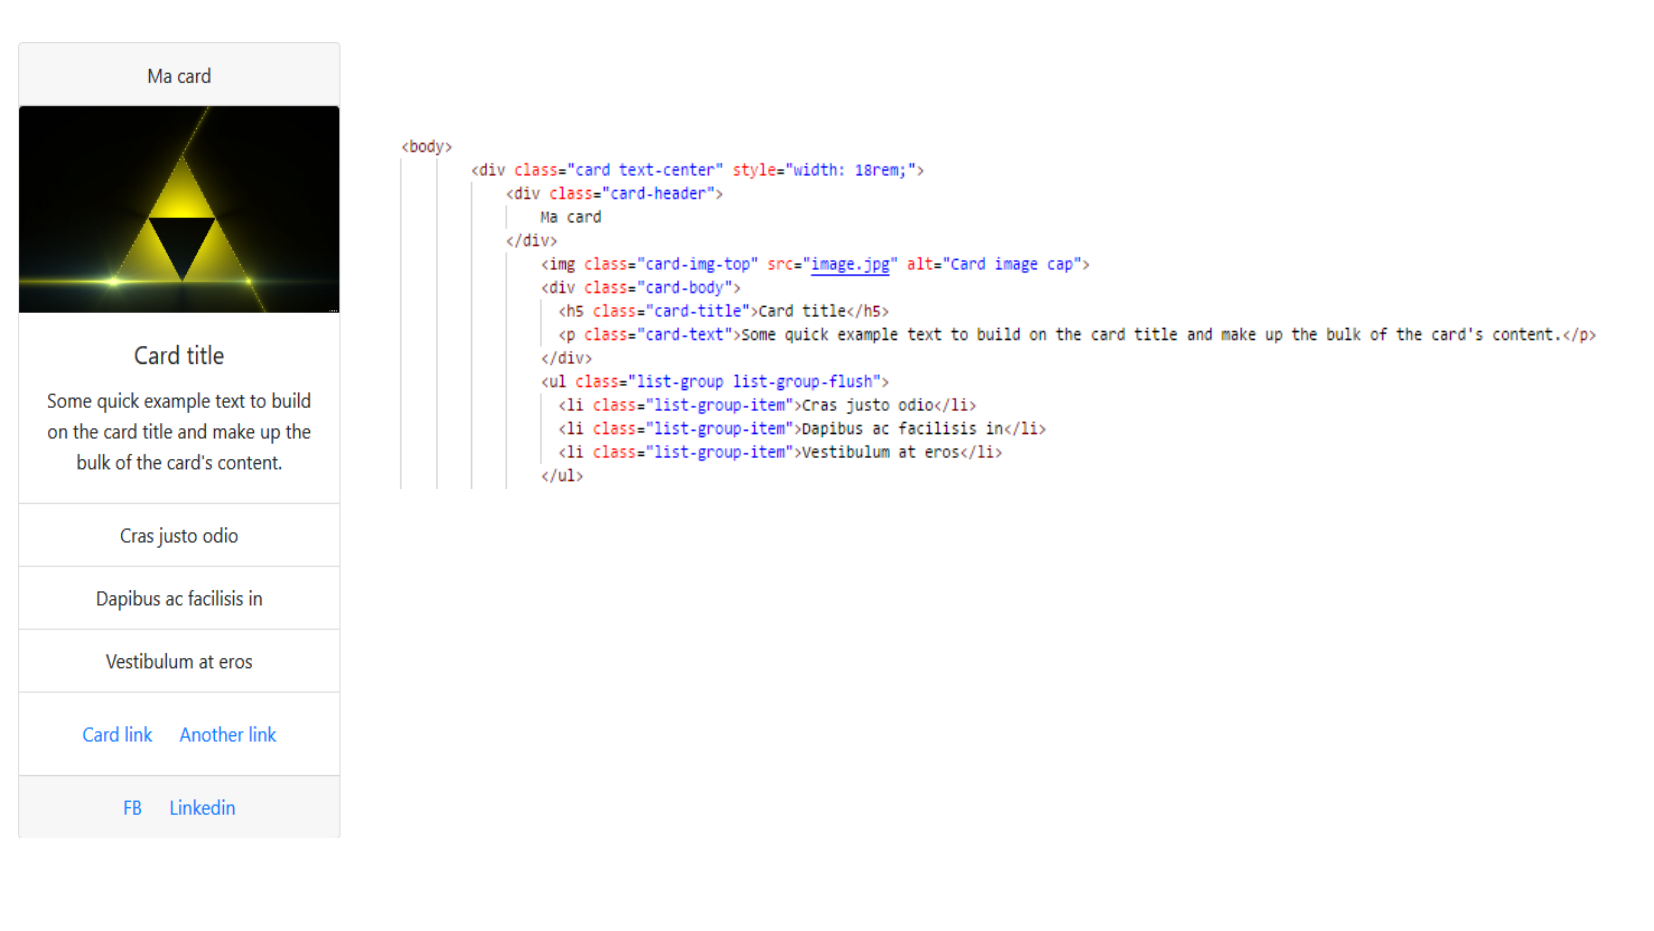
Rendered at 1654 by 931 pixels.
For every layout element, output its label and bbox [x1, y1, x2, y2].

picture [18, 42, 345, 838]
picture [396, 132, 1606, 489]
